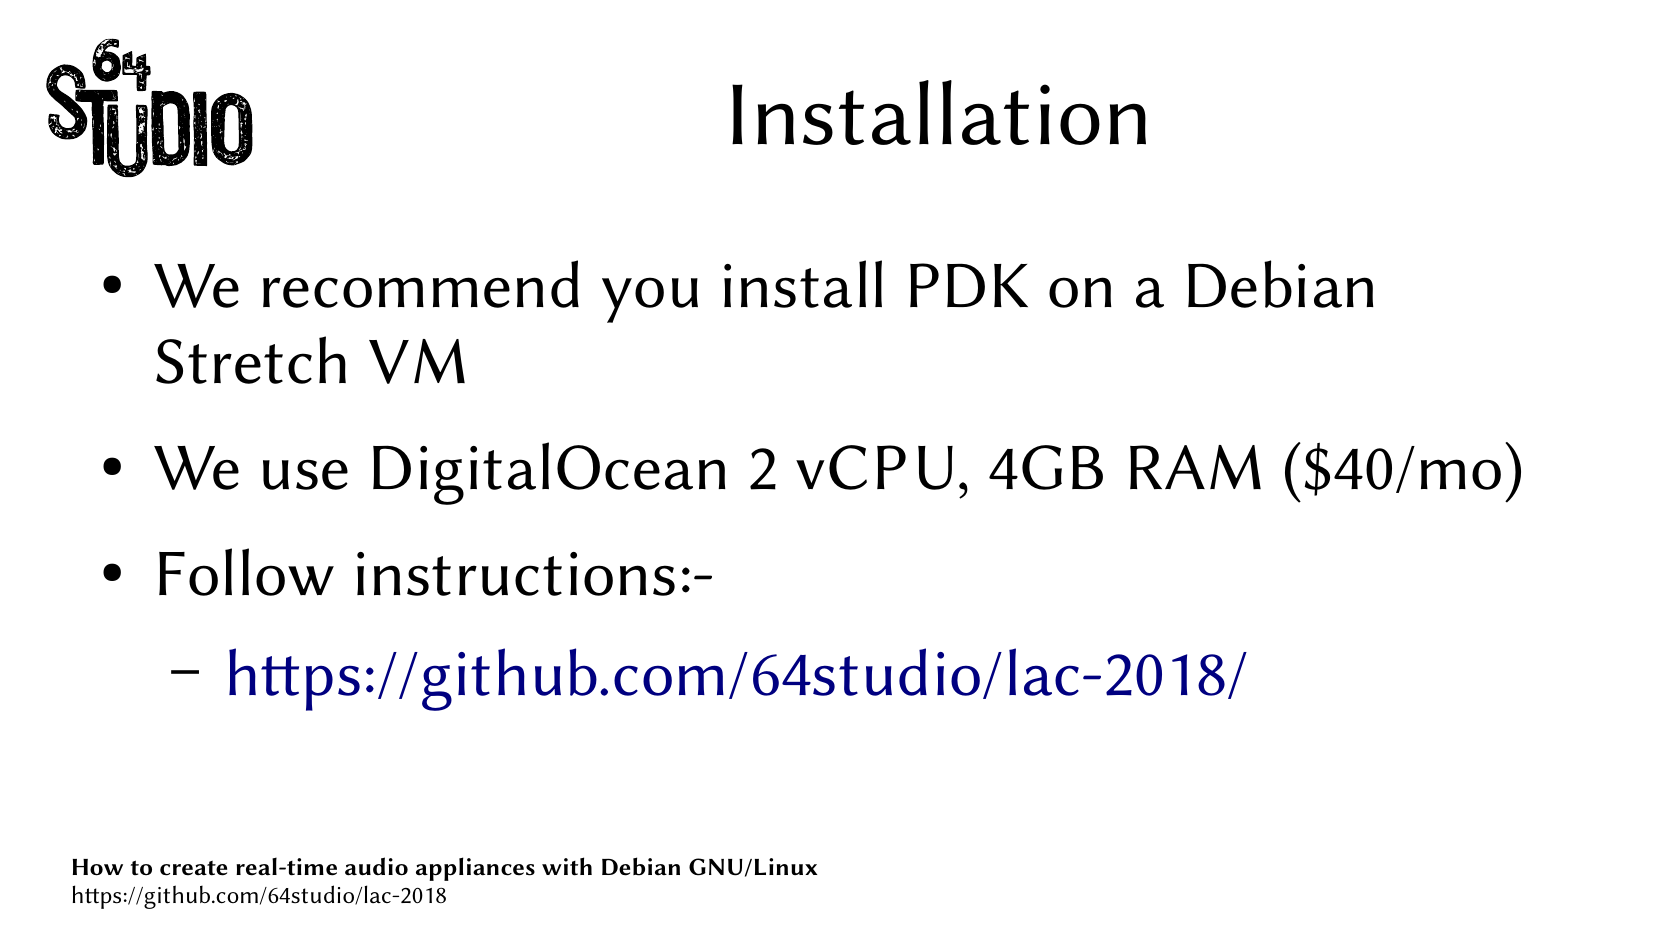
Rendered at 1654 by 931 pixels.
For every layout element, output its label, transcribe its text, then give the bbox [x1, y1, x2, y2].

title Installation [307, 37, 1571, 193]
list We recommend you install PDK on a Debian Stretch VM We use DigitalOcean 2 vCPU, 4GB RAM ($40/mo) Follow instructions:- https://github.com/64studio/lac-2018/ [82, 248, 1571, 788]
